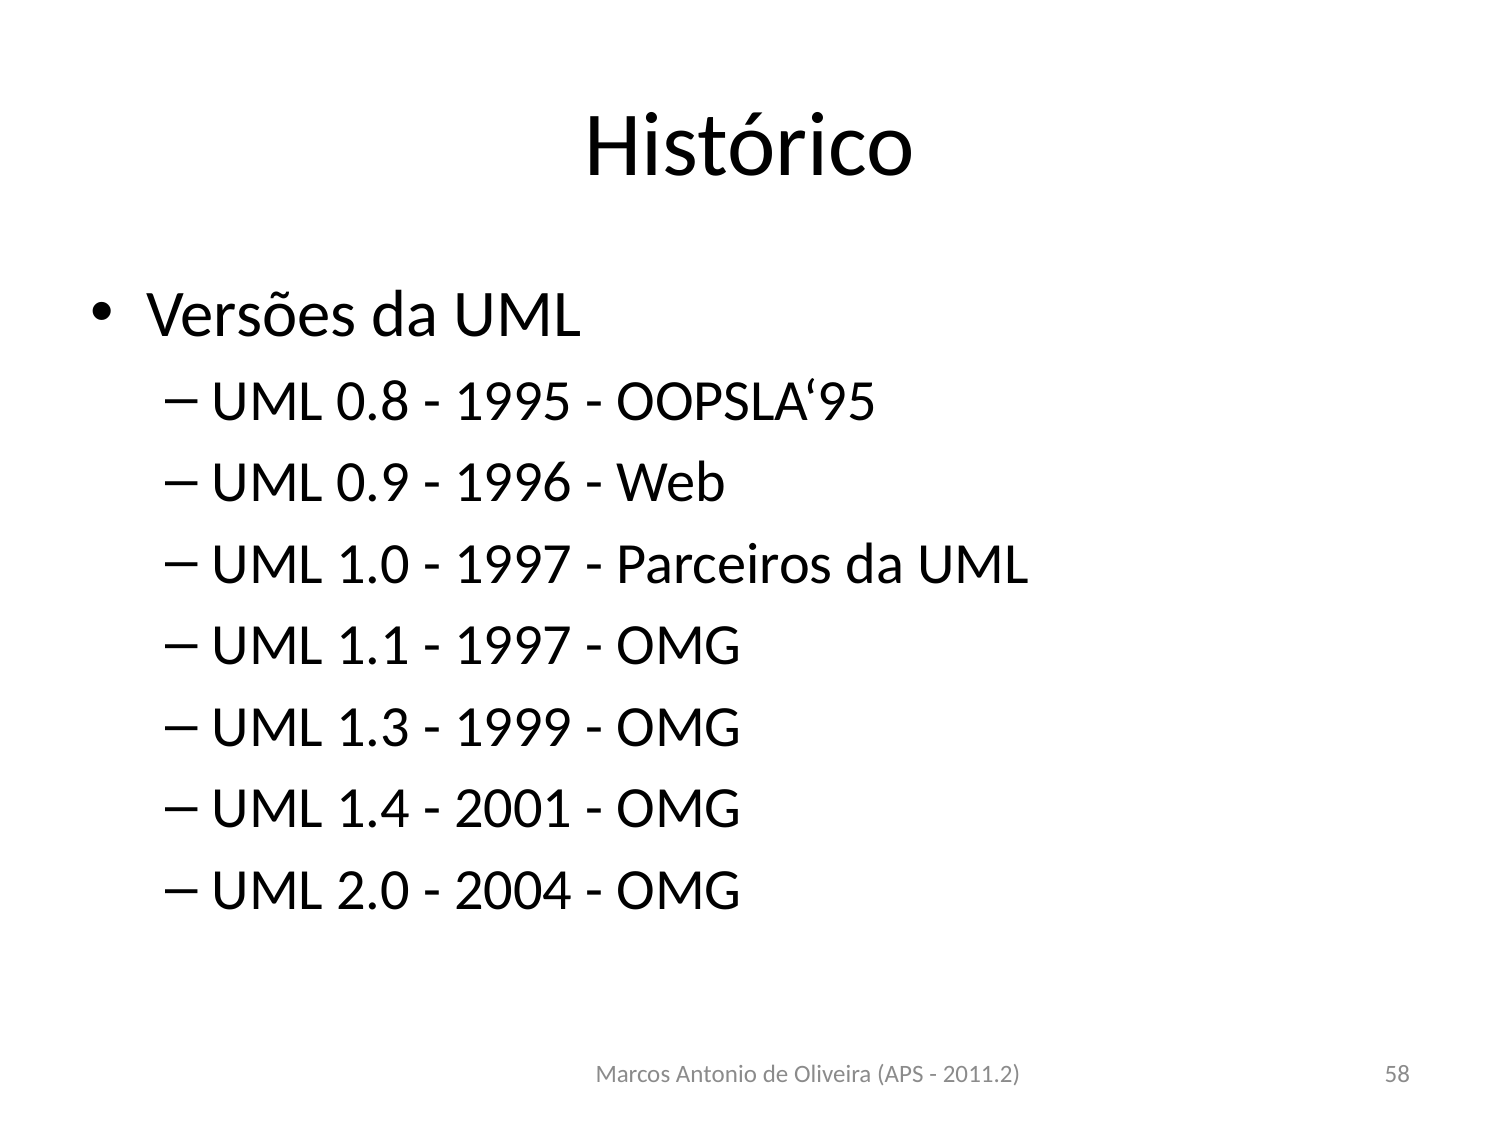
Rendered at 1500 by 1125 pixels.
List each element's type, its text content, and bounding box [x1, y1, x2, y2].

list Versões da UML UML 0.8 - 1995 - OOPSLA‘95 UML 0.9 - 1996 - Web UML 1.0 - 1997 - Parceiros da UML UML 1.1 - 1997 - OMG UML 1.3 - 1999 - OMG UML 1.4 - 2001 - OMG UML 2.0 - 2004 - OMG [75, 262, 1425, 1005]
slide_number <número> [1105, 1042, 1425, 1103]
title Histórico [75, 45, 1425, 233]
footer Marcos Antonio de Oliveira (APS - 2011.2) [512, 1042, 1105, 1103]
